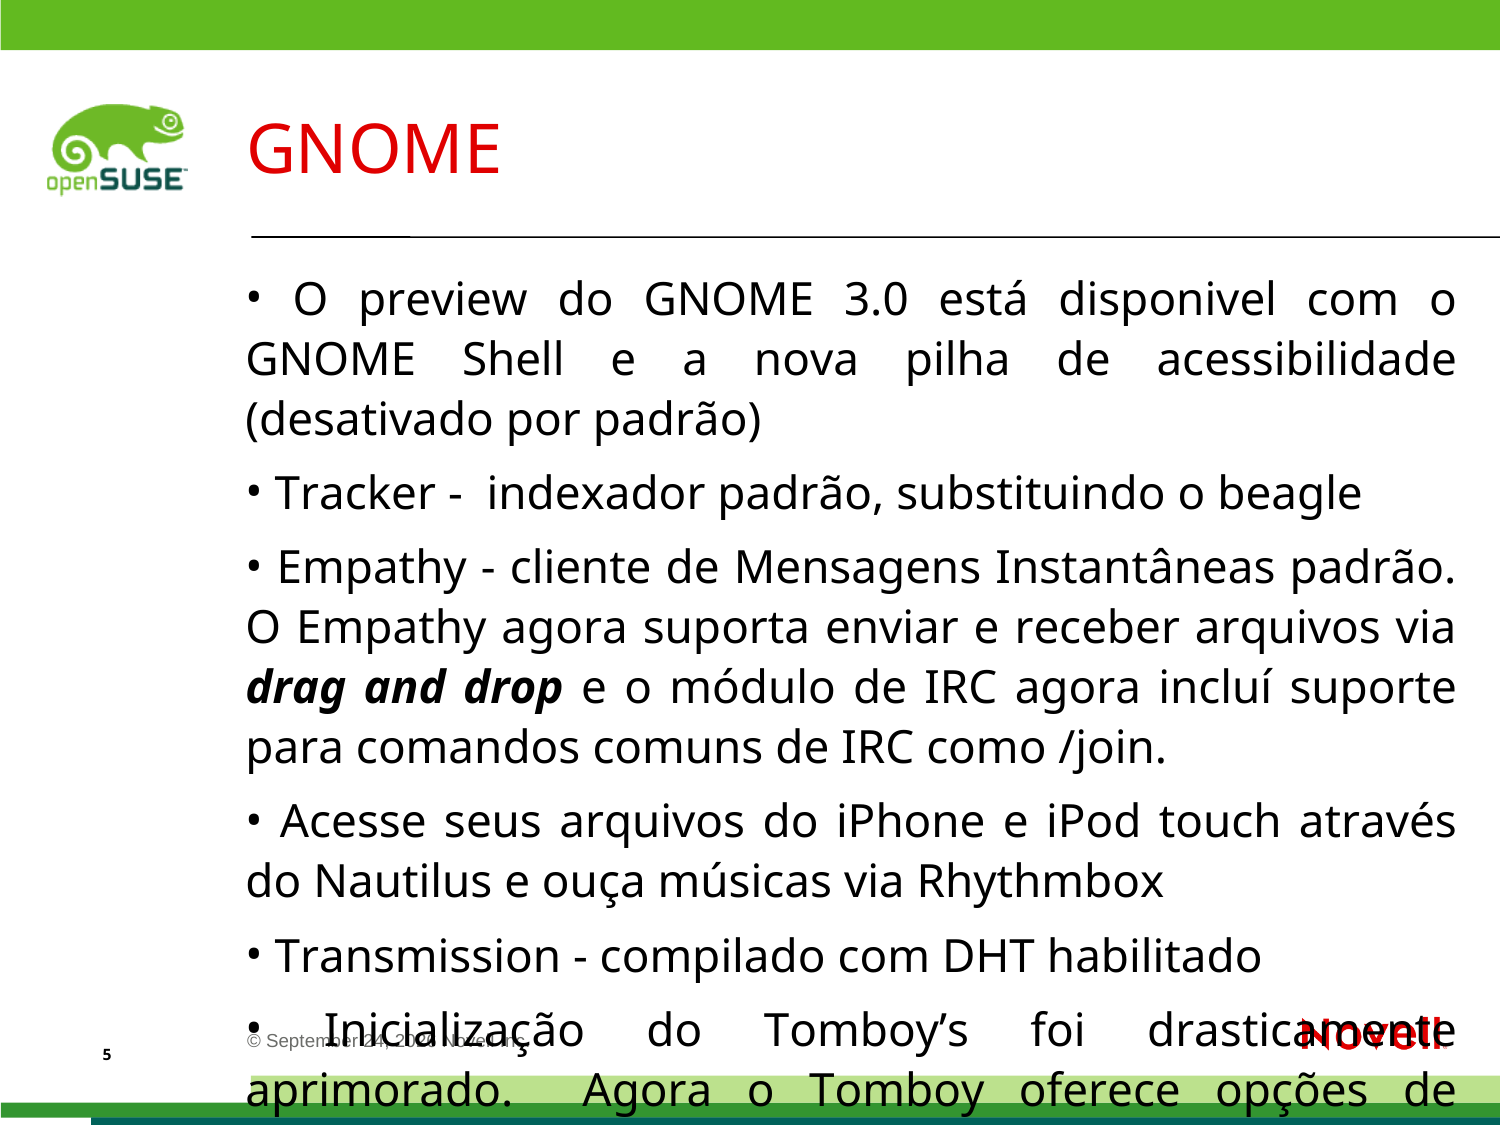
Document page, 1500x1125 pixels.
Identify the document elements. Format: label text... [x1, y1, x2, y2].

title GNOME [246, 68, 1409, 231]
picture [47, 104, 188, 197]
list O preview do GNOME 3.0 está disponivel com o GNOME Shell e a nova pilha de acessibilidade (desativado por padrão) Tracker - indexador padrão, substituindo o beagle Empathy - cliente de Mensagens Instantâneas padrão. O Empathy agora suporta enviar e receber arquivos via drag and drop e o módulo de IRC agora incluí suporte para comandos comuns de IRC como /join. Acesse seus arquivos do iPhone e iPod touch através do Nautilus e ouça músicas via Rhythmbox Transmission - compilado com DHT habilitado Inicialização do Tomboy’s foi drasticamente aprimorado. Agora o Tomboy oferece opções de sincronismo através de opções de preferencias [245, 267, 1458, 1057]
